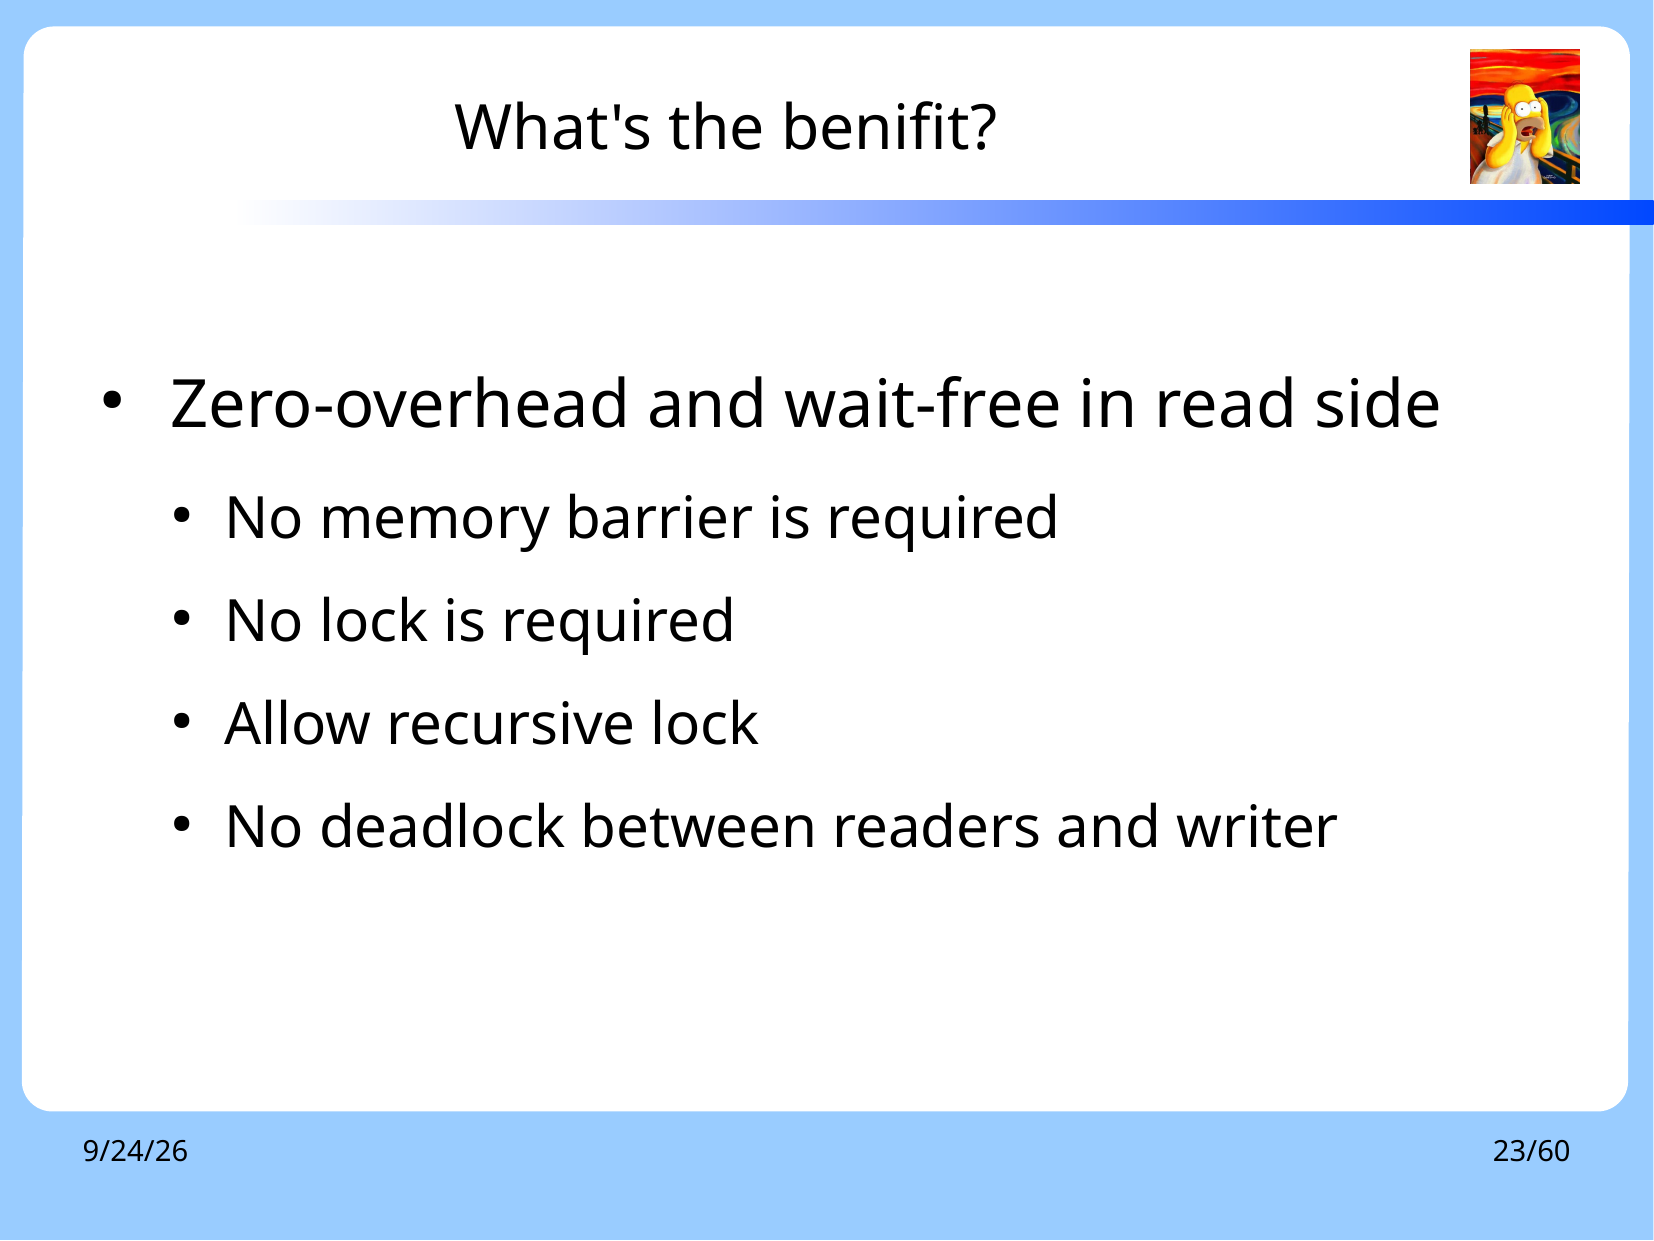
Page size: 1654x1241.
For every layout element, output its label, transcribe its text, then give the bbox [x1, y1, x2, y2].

picture [1470, 49, 1580, 184]
title What's the benifit? [82, 49, 1371, 201]
list Zero-overhead and wait-free in read side No memory barrier is required No lock is required Allow recursive lock No deadlock between readers and writer [82, 236, 1571, 1051]
